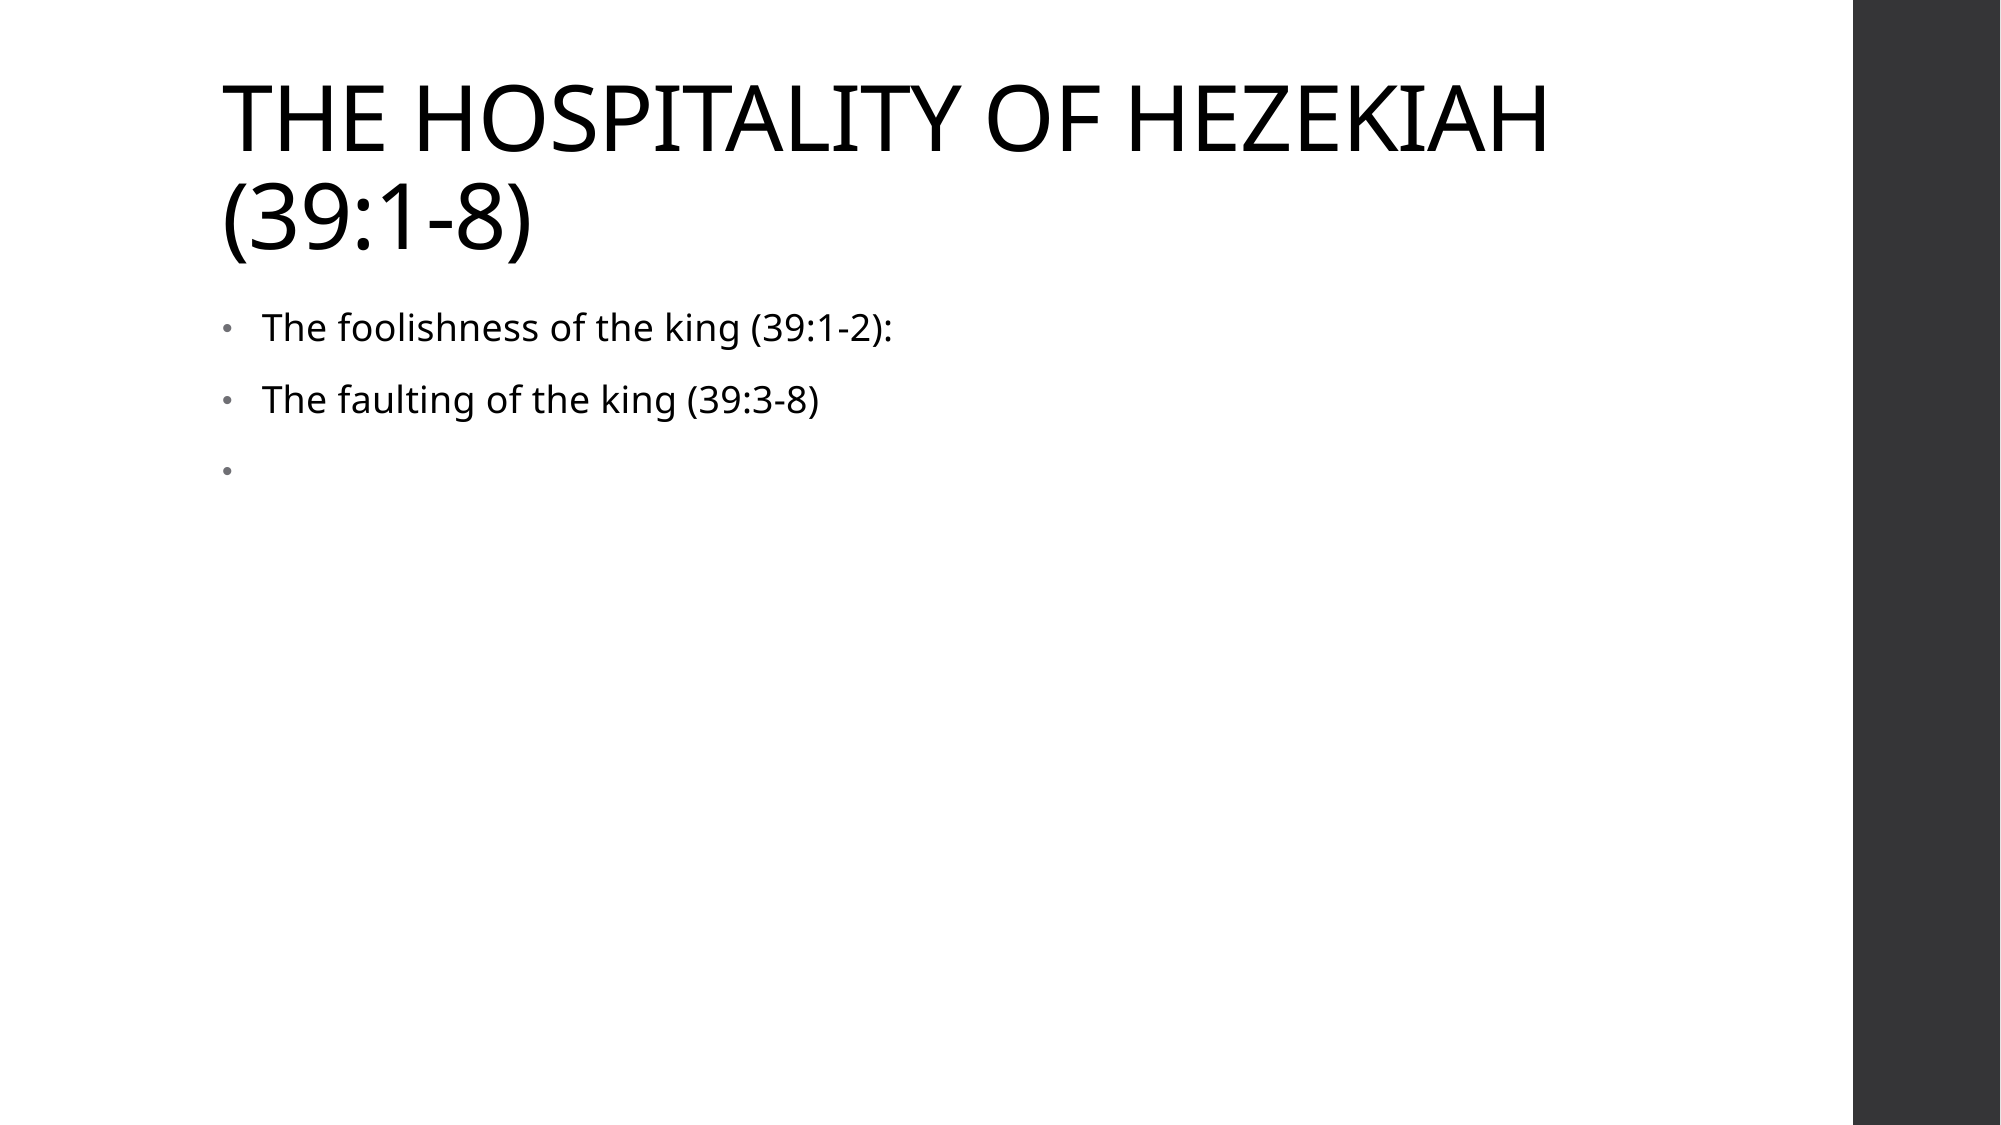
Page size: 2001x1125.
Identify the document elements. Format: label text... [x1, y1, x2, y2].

list The foolishness of the king (39:1-2): The faulting of the king (39:3-8) [206, 299, 1617, 1014]
title THE HOSPITALITY OF HEZEKIAH (39:1-8) [206, 60, 1797, 278]
